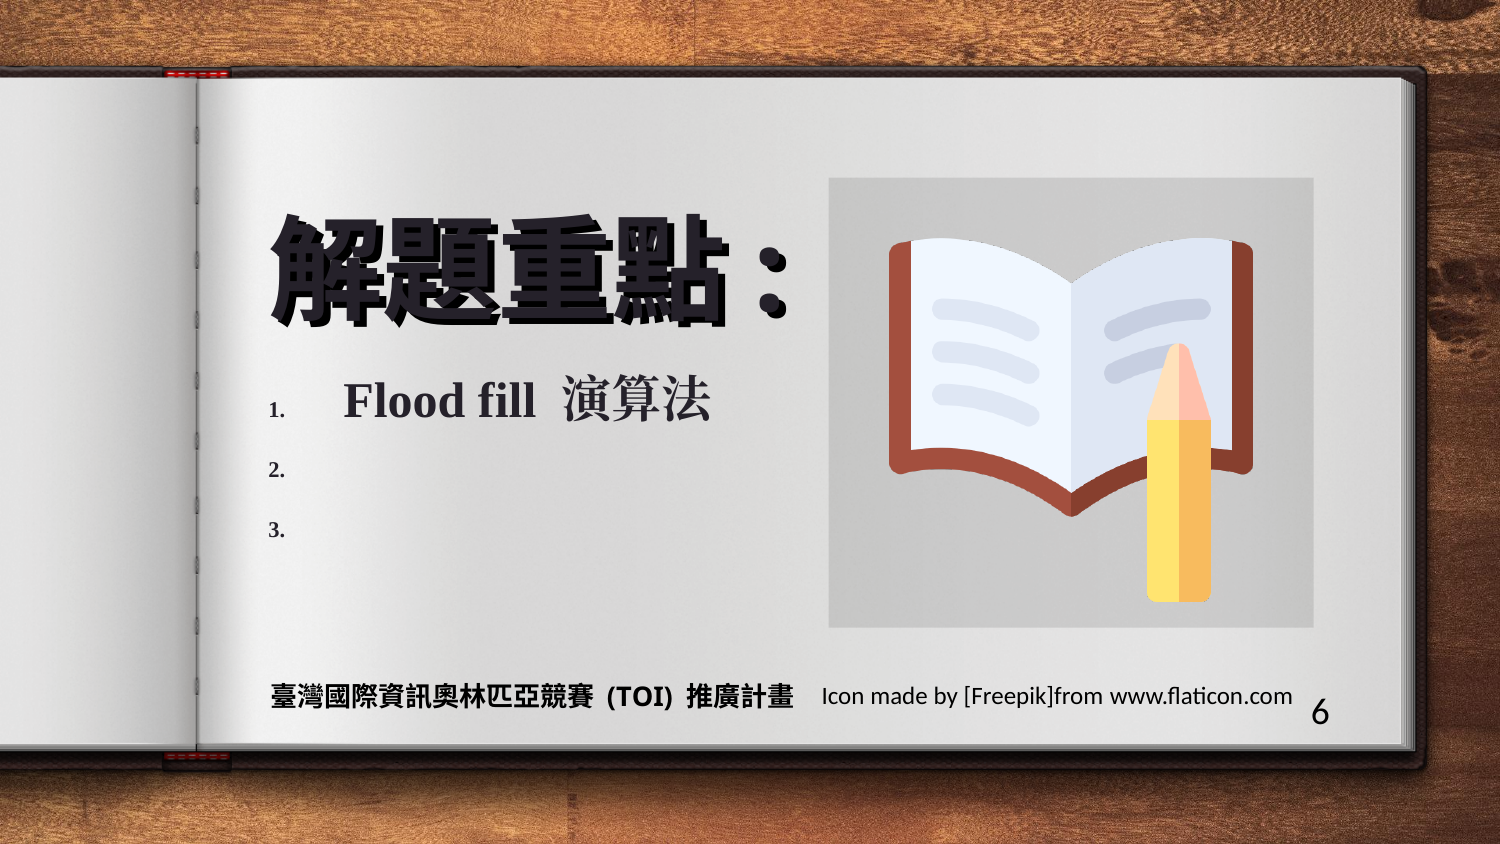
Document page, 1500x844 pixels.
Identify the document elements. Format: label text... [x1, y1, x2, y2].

text_box [829, 178, 1314, 628]
picture [889, 238, 1253, 602]
title 解題重點: [253, 158, 784, 350]
subtitle Flood fill 演算法 [253, 352, 807, 656]
text_box 6 [1295, 672, 1386, 737]
text_box Icon made by [Freepik]from www.flaticon.com [807, 672, 1367, 717]
